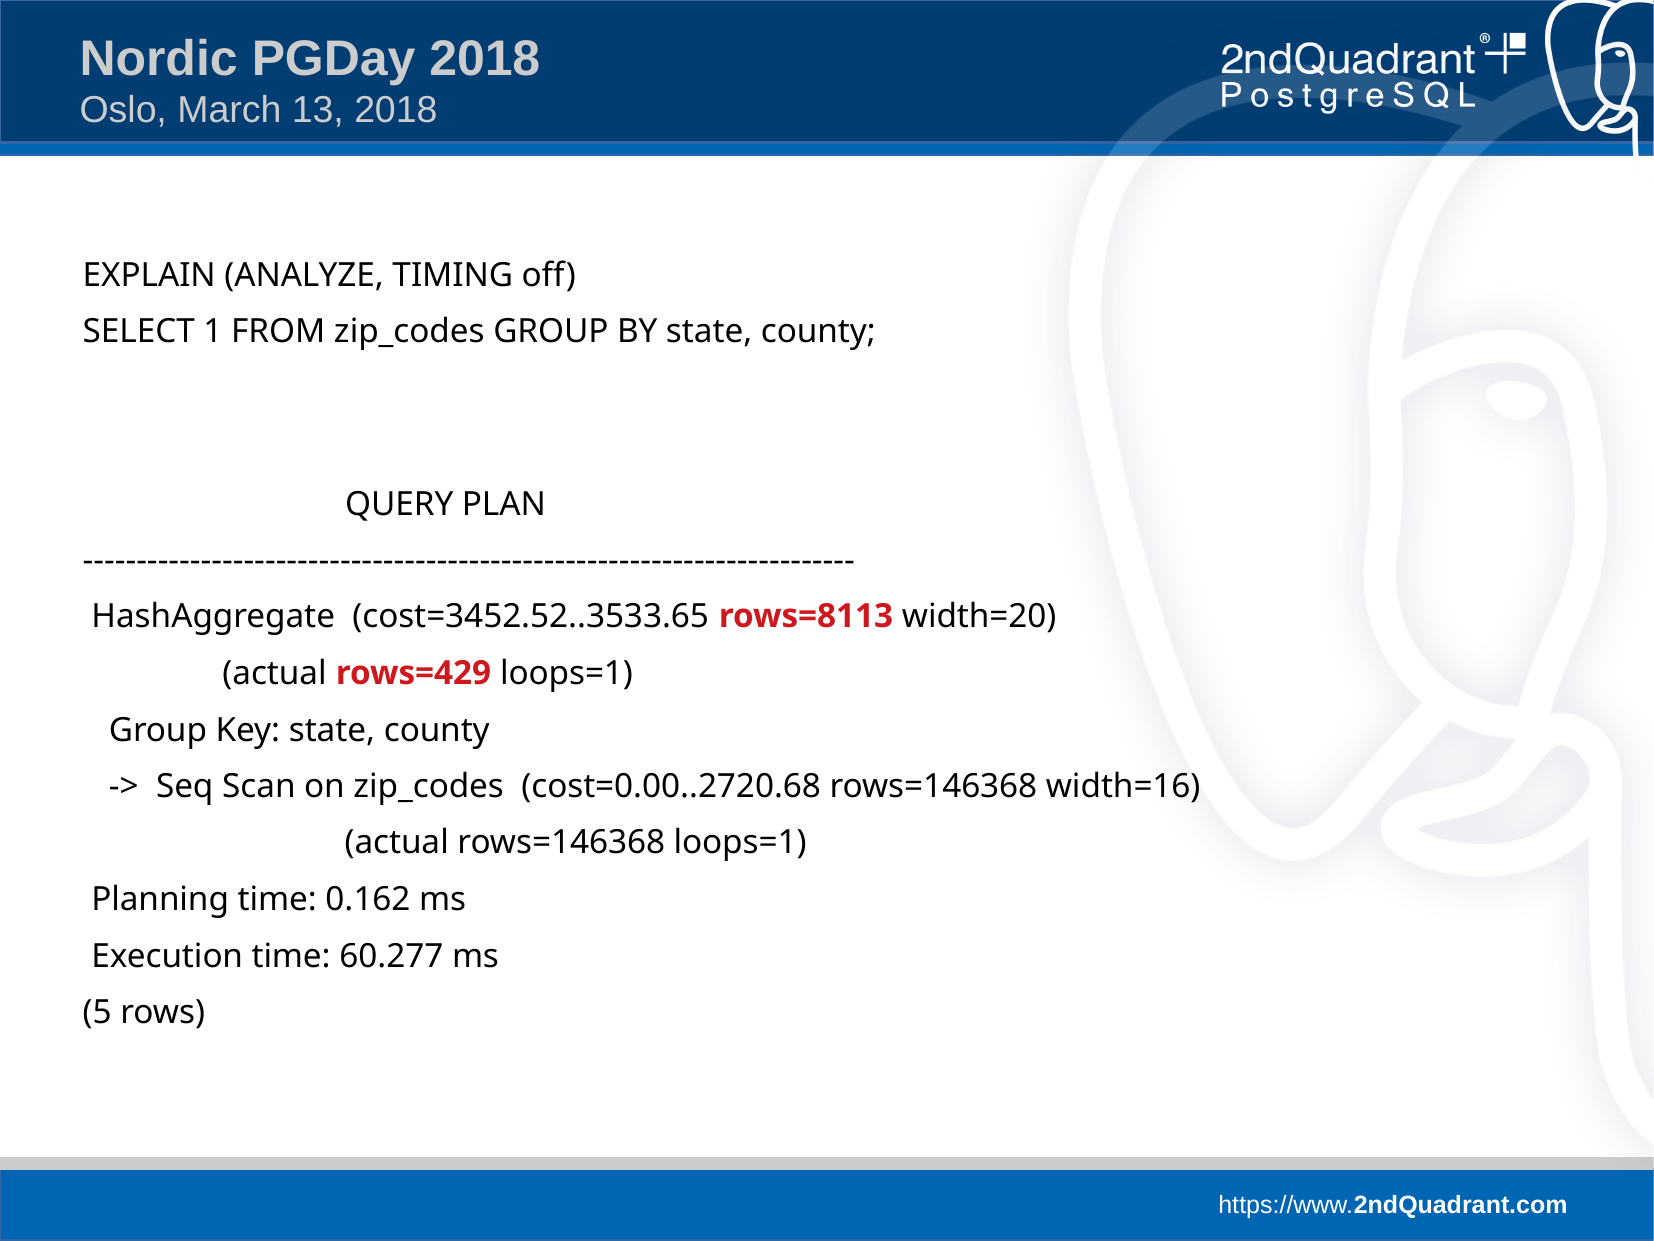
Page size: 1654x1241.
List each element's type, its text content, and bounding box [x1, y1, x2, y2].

list EXPLAIN (ANALYZE, TIMING off) SELECT 1 FROM zip_codes GROUP BY state, county; QUERY PLAN ------------------------------------------------------------------------ HashAggregate (cost=3452.52..3533.65 rows=8113 width=20) (actual rows=429 loops=1) Group Key: state, county -> Seq Scan on zip_codes (cost=0.00..2720.68 rows=146368 width=16) (actual rows=146368 loops=1) Planning time: 0.162 ms Execution time: 60.277 ms (5 rows) [82, 239, 1571, 1105]
picture [632, 0, 1654, 1241]
